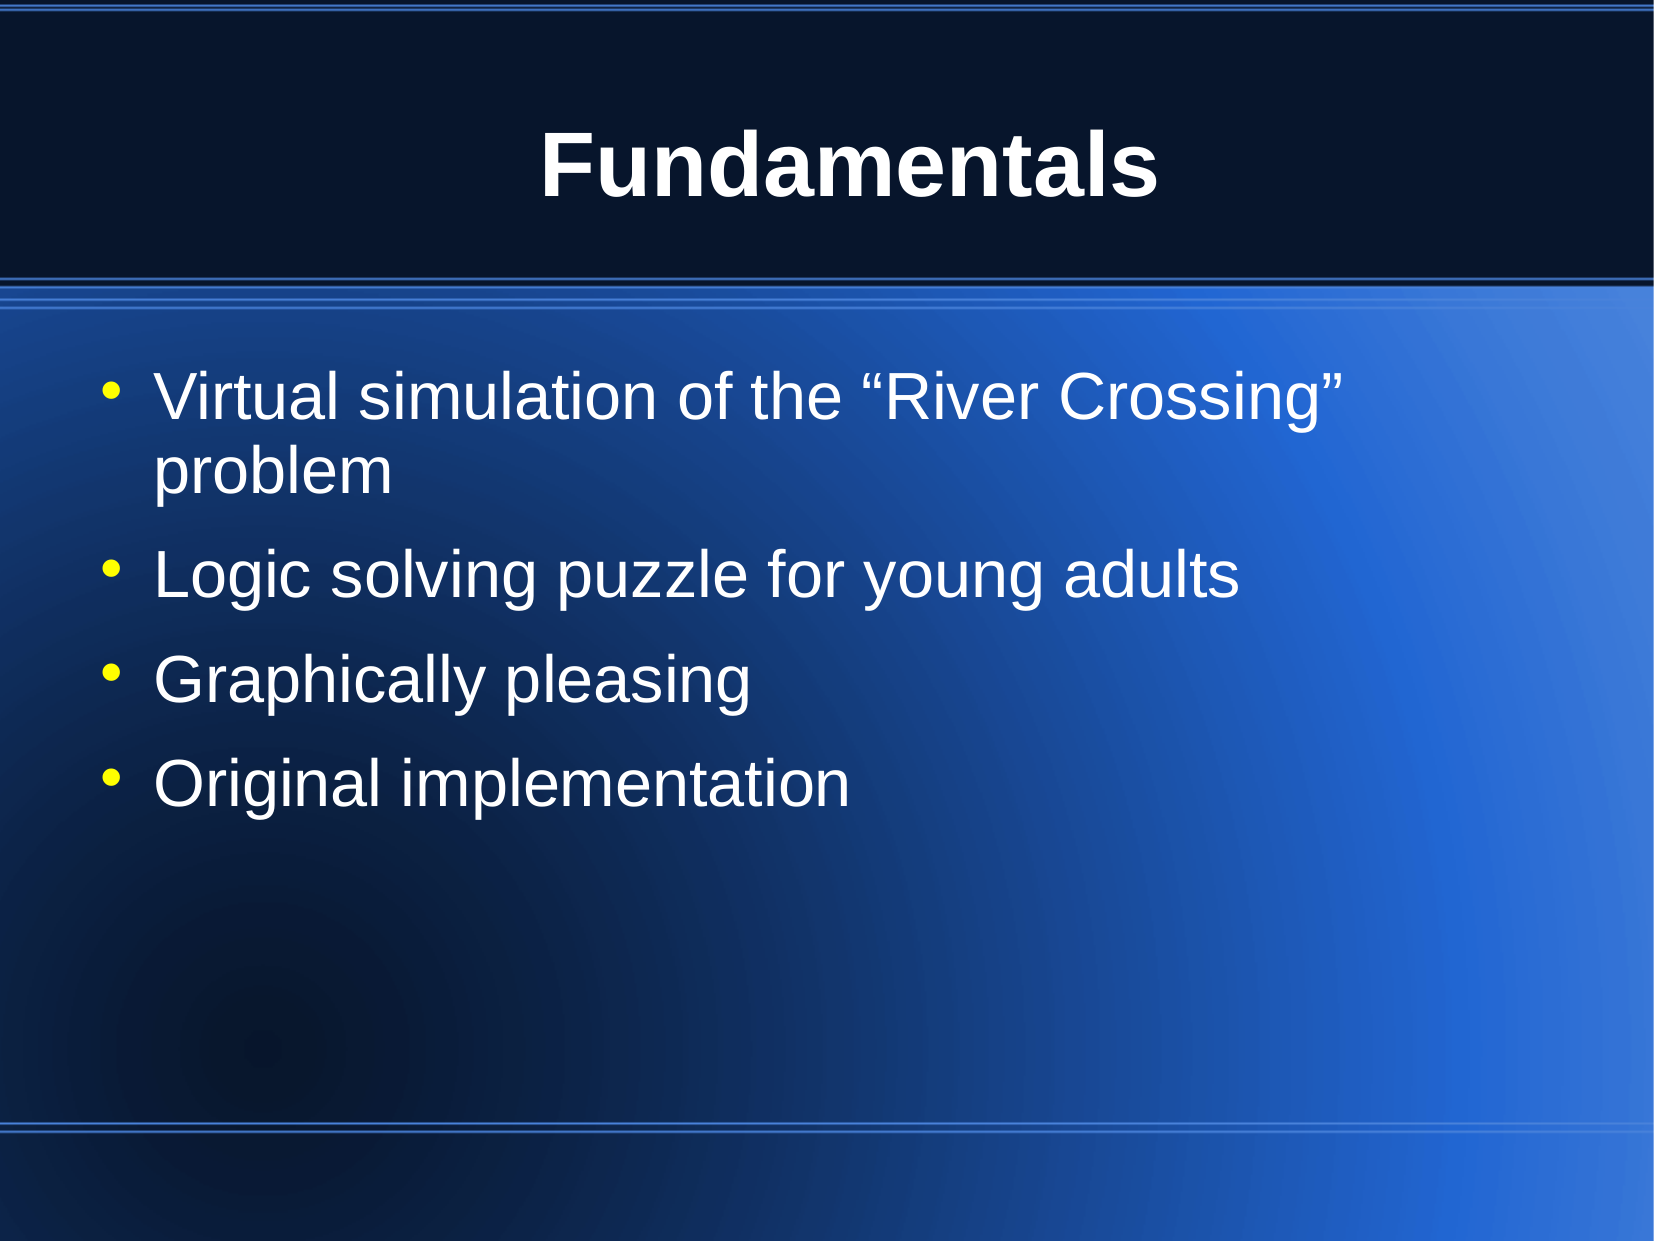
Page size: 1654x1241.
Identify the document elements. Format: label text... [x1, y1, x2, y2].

title Fundamentals [106, 58, 1595, 266]
picture [0, 0, 1654, 1241]
list Virtual simulation of the “River Crossing” problem Logic solving puzzle for young adults Graphically pleasing Original implementation [82, 355, 1571, 1174]
